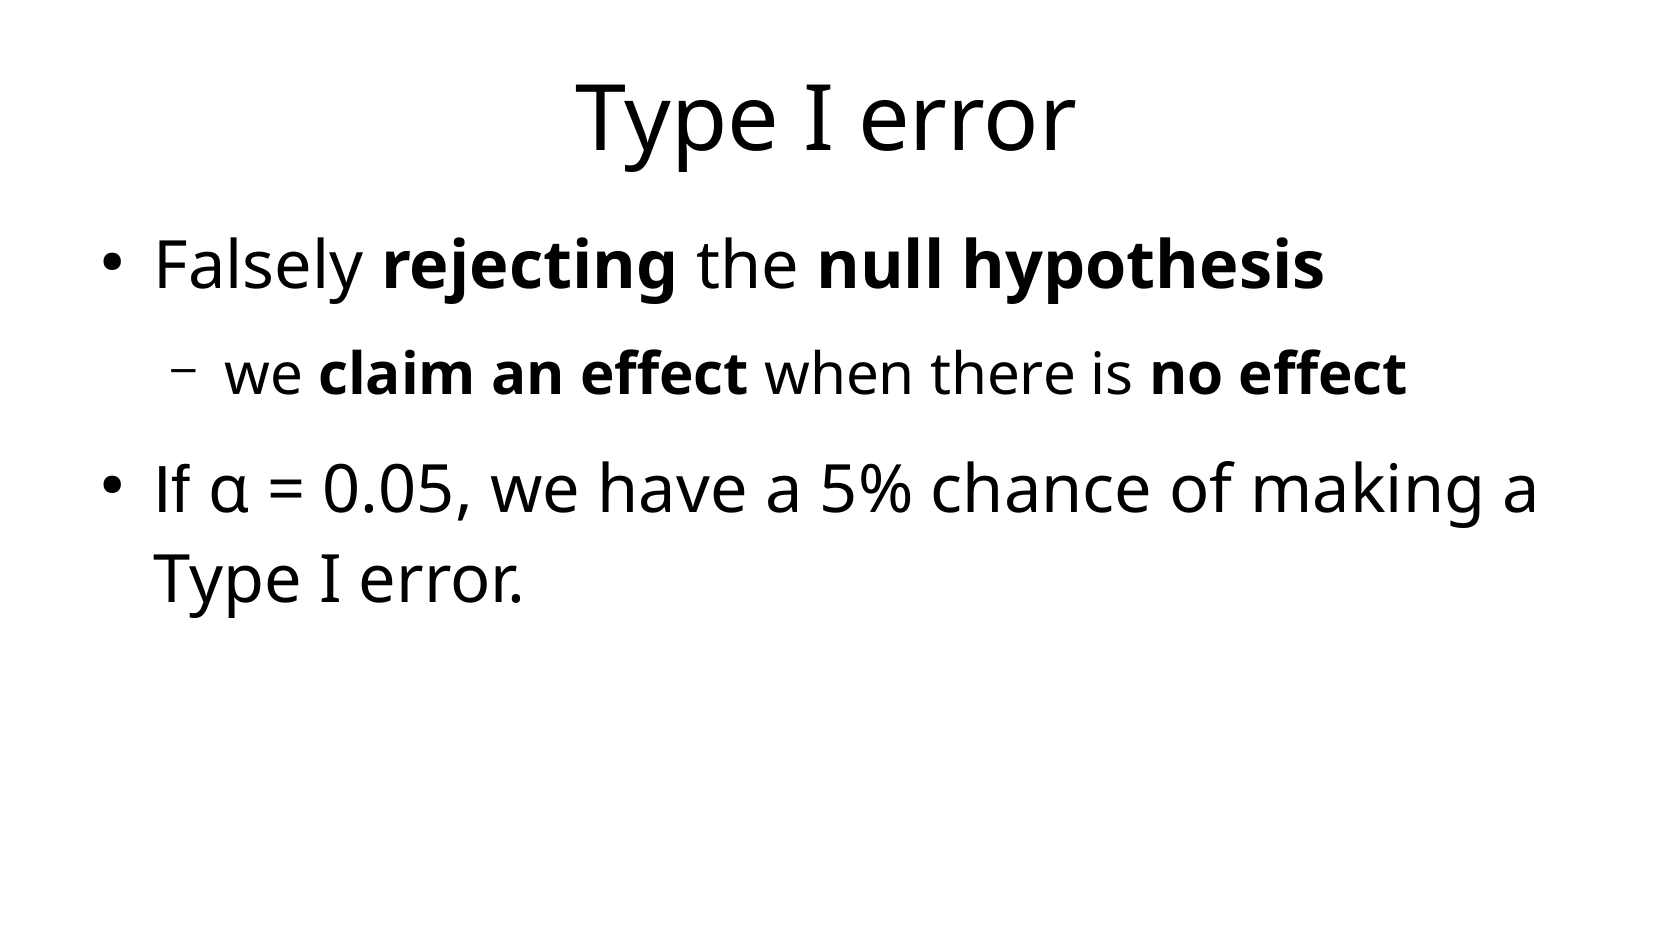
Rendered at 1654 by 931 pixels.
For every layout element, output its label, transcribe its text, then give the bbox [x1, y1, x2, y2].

title Type I error [82, 37, 1571, 193]
list Falsely rejecting the null hypothesis we claim an effect when there is no effect If α = 0.05, we have a 5% chance of making a Type I error. [82, 217, 1571, 758]
